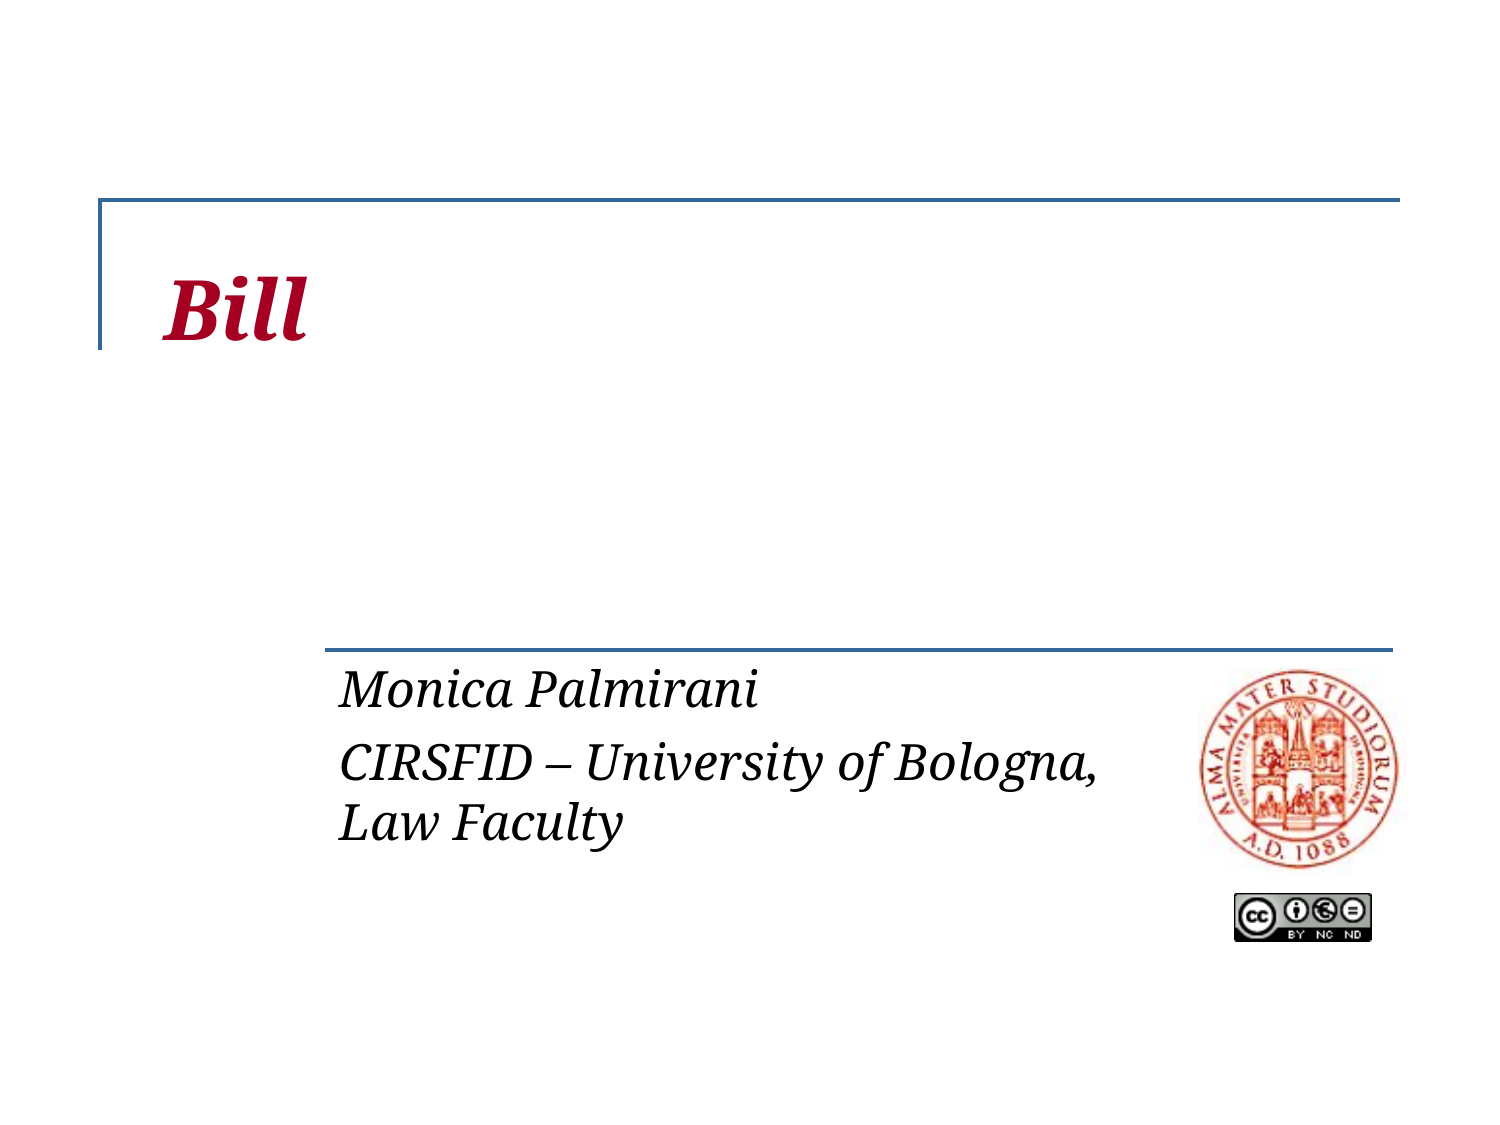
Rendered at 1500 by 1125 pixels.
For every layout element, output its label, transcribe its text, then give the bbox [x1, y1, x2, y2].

picture [1234, 893, 1372, 942]
subtitle Monica Palmirani CIRSFID – University of Bologna, Law Faculty [324, 649, 1176, 1024]
title Bill [149, 249, 1424, 669]
picture [1198, 669, 1407, 875]
